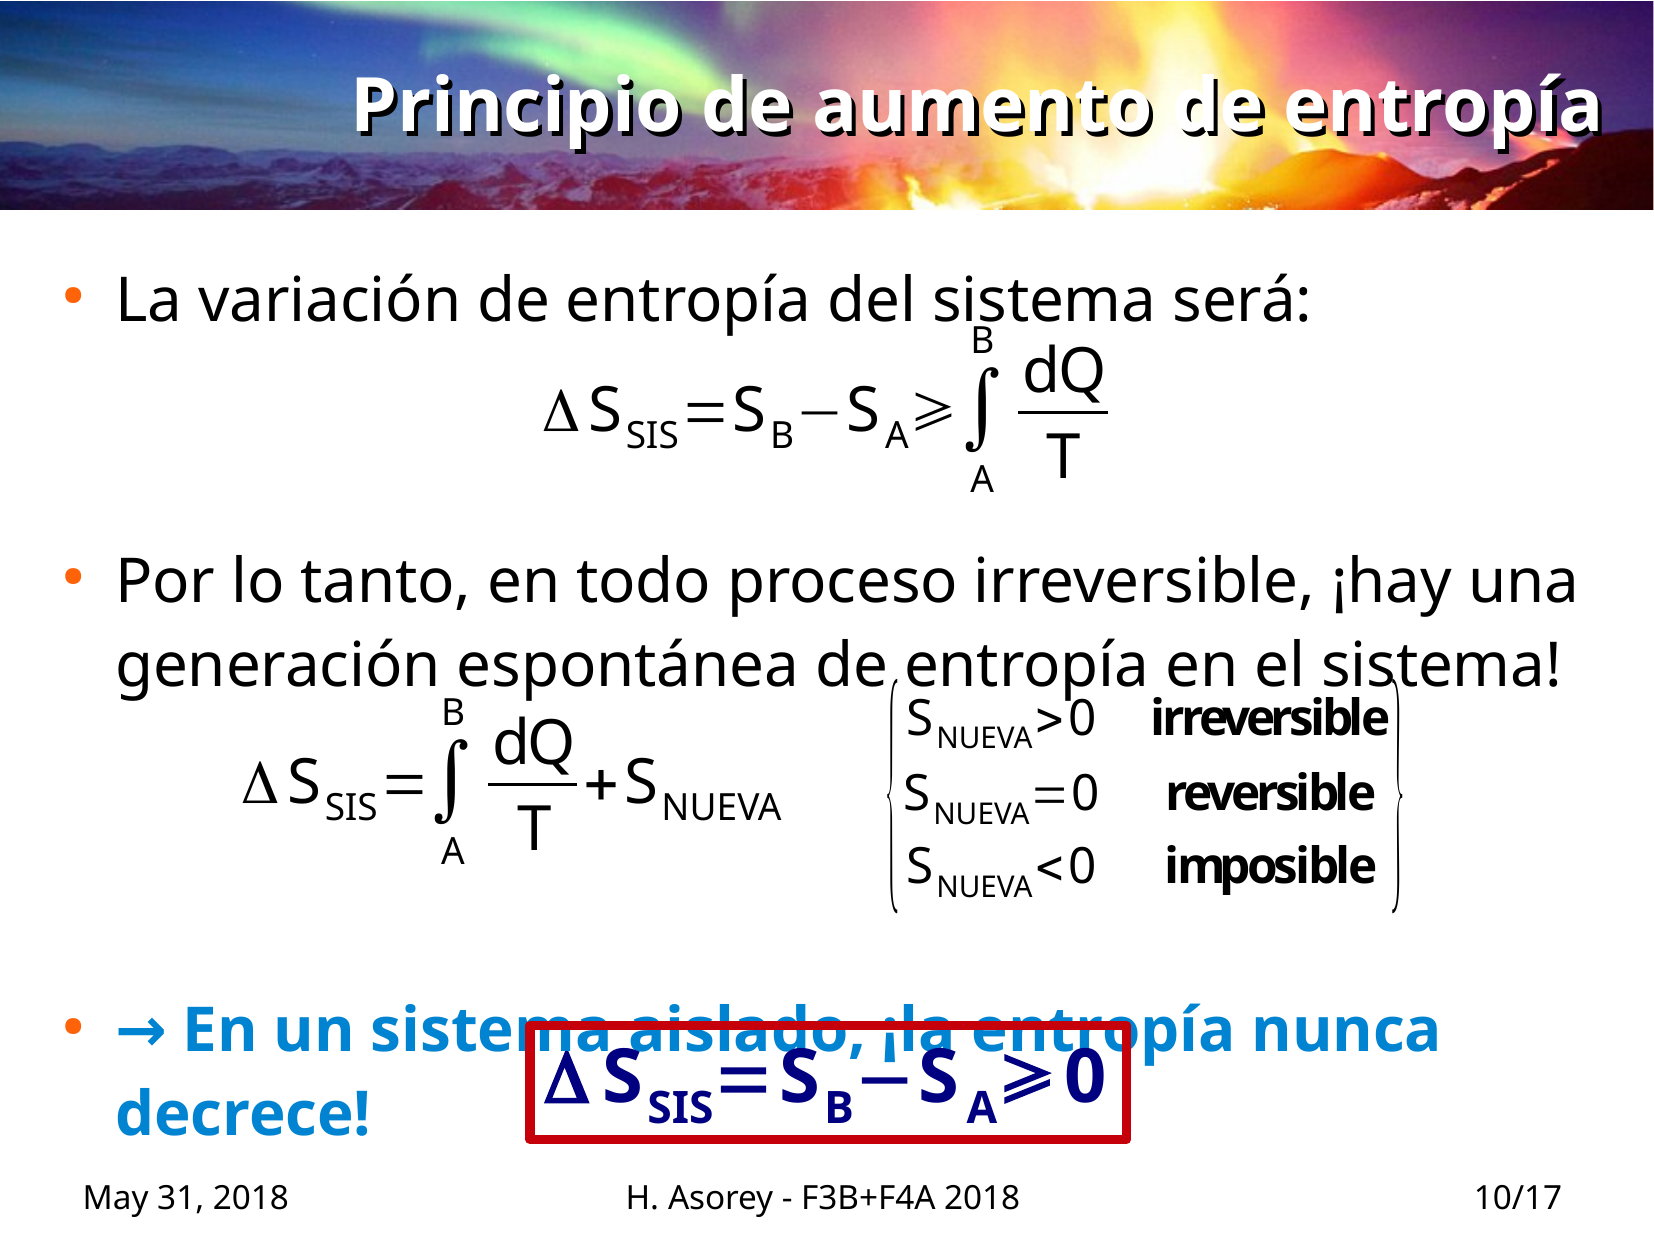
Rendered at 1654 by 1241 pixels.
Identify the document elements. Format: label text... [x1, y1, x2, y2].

chart [534, 317, 1117, 502]
picture [0, 1, 1654, 210]
title Principio de aumento de entropía [45, 15, 1606, 191]
list La variación de entropía del sistema será: Por lo tanto, en todo proceso irreversible, ¡hay una generación espontánea de entropía en el sistema! → En un sistema aislado, ¡la entropía nunca decrece! [45, 255, 1606, 1156]
chart [878, 677, 1417, 916]
chart [233, 689, 788, 874]
chart [534, 1030, 1122, 1135]
